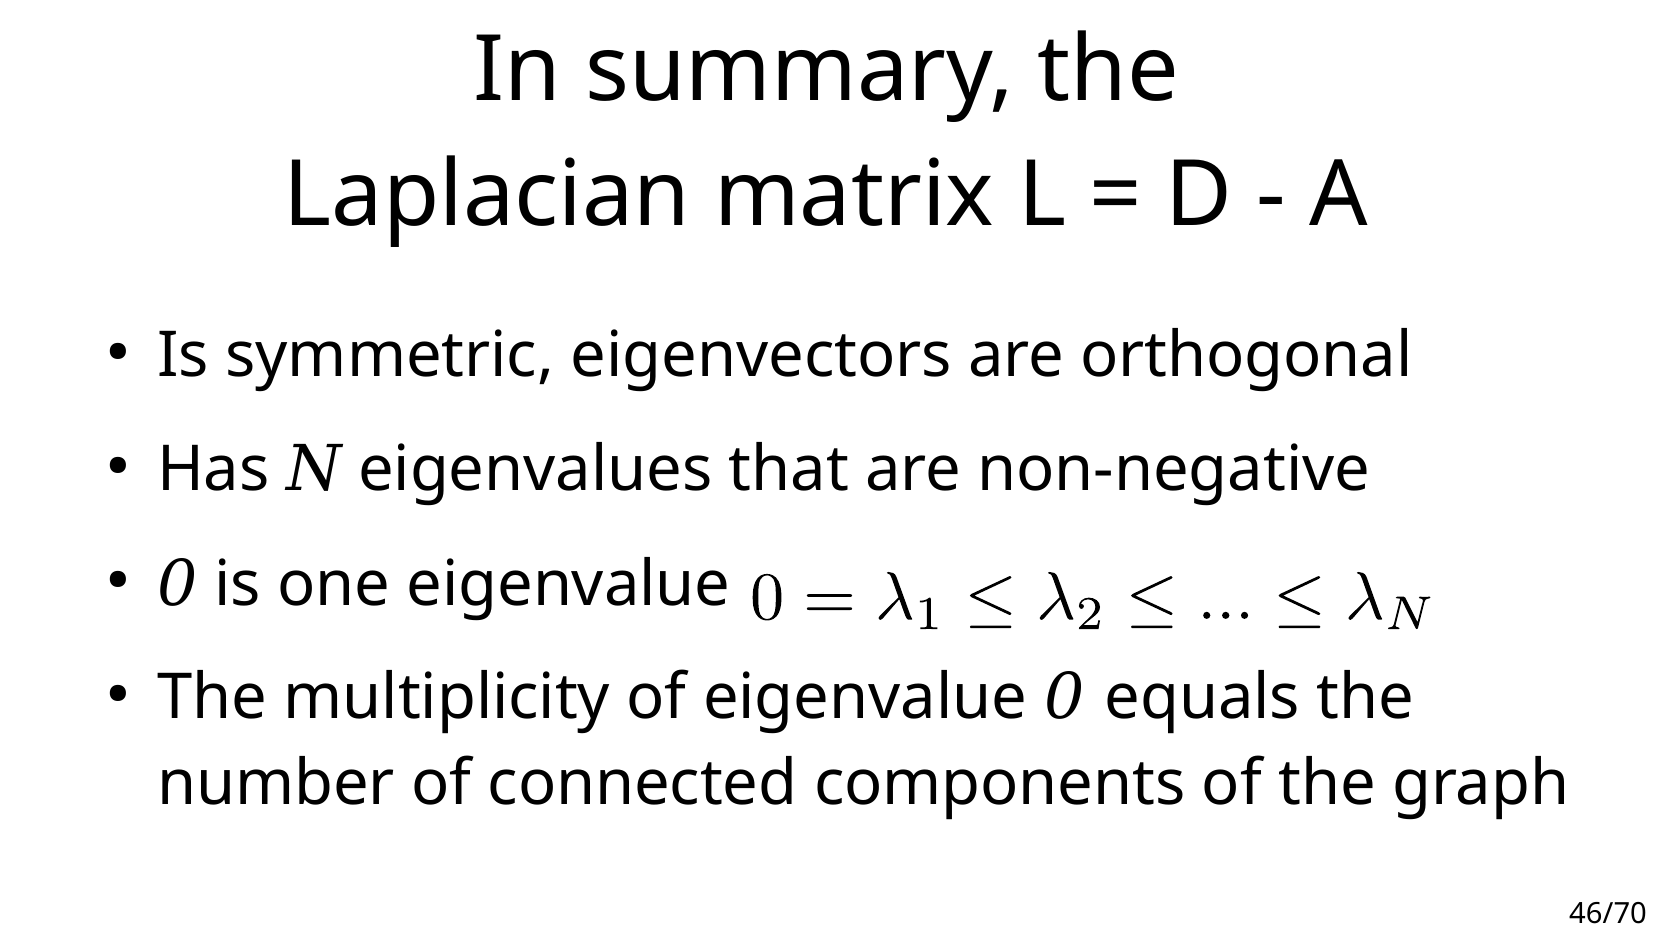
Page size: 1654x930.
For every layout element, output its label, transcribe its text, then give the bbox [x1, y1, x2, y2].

text_box [752, 571, 1431, 630]
title In summary, the Laplacian matrix L = D - A [82, 0, 1571, 257]
list Is symmetric, eigenvectors are orthogonal Has N eigenvalues that are non-negative 0 is one eigenvalue The multiplicity of eigenvalue 0 equals the number of connected components of the graph [90, 309, 1579, 856]
